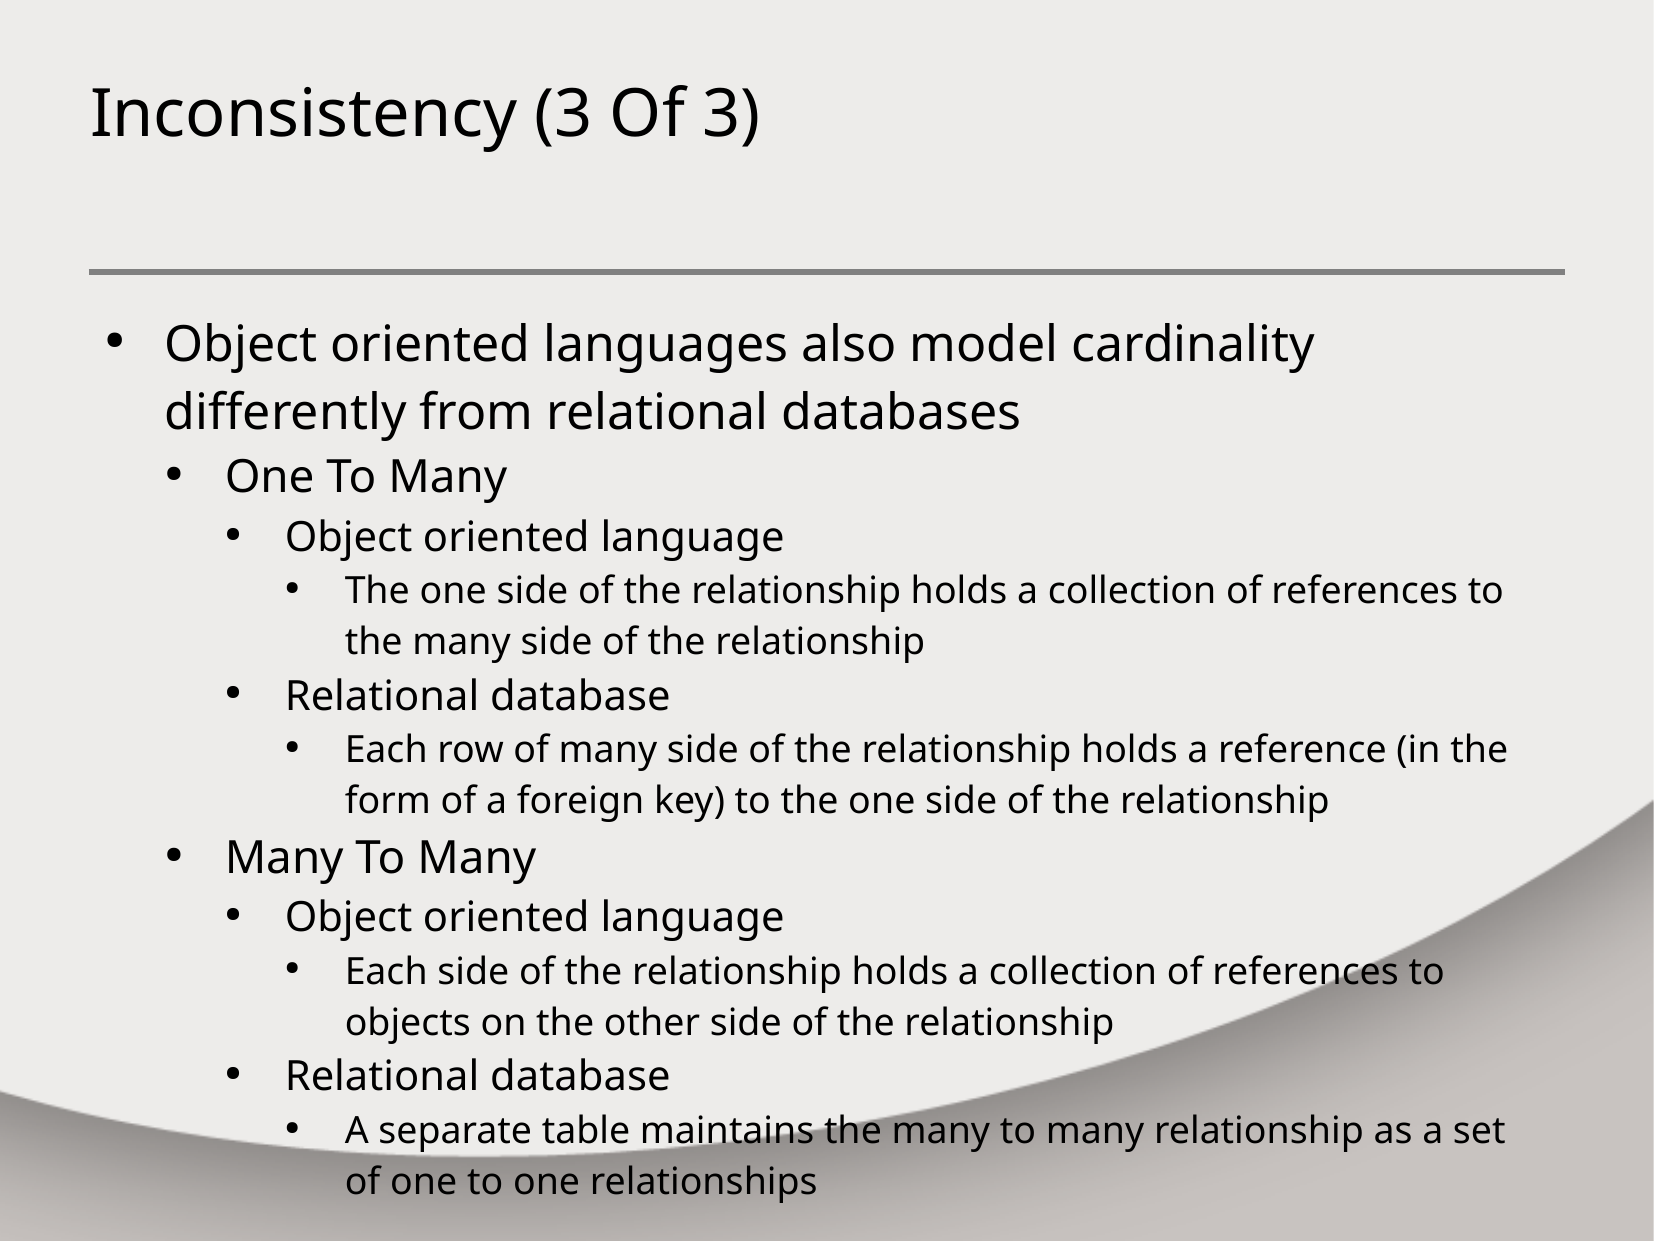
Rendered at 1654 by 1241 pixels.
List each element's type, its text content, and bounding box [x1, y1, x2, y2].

text_box Object oriented languages also model cardinality differently from relational databases One To Many Object oriented language The one side of the relationship holds a collection of references to the many side of the relationship Relational database Each row of many side of the relationship holds a reference (in the form of a foreign key) to the one side of the relationship Many To Many Object oriented language Each side of the relationship holds a collection of references to objects on the other side of the relationship Relational database A separate table maintains the many to many relationship as a set of one to one relationships [90, 300, 1567, 1157]
title Inconsistency (3 Of 3) [90, 75, 1565, 238]
picture [0, 0, 1654, 1241]
